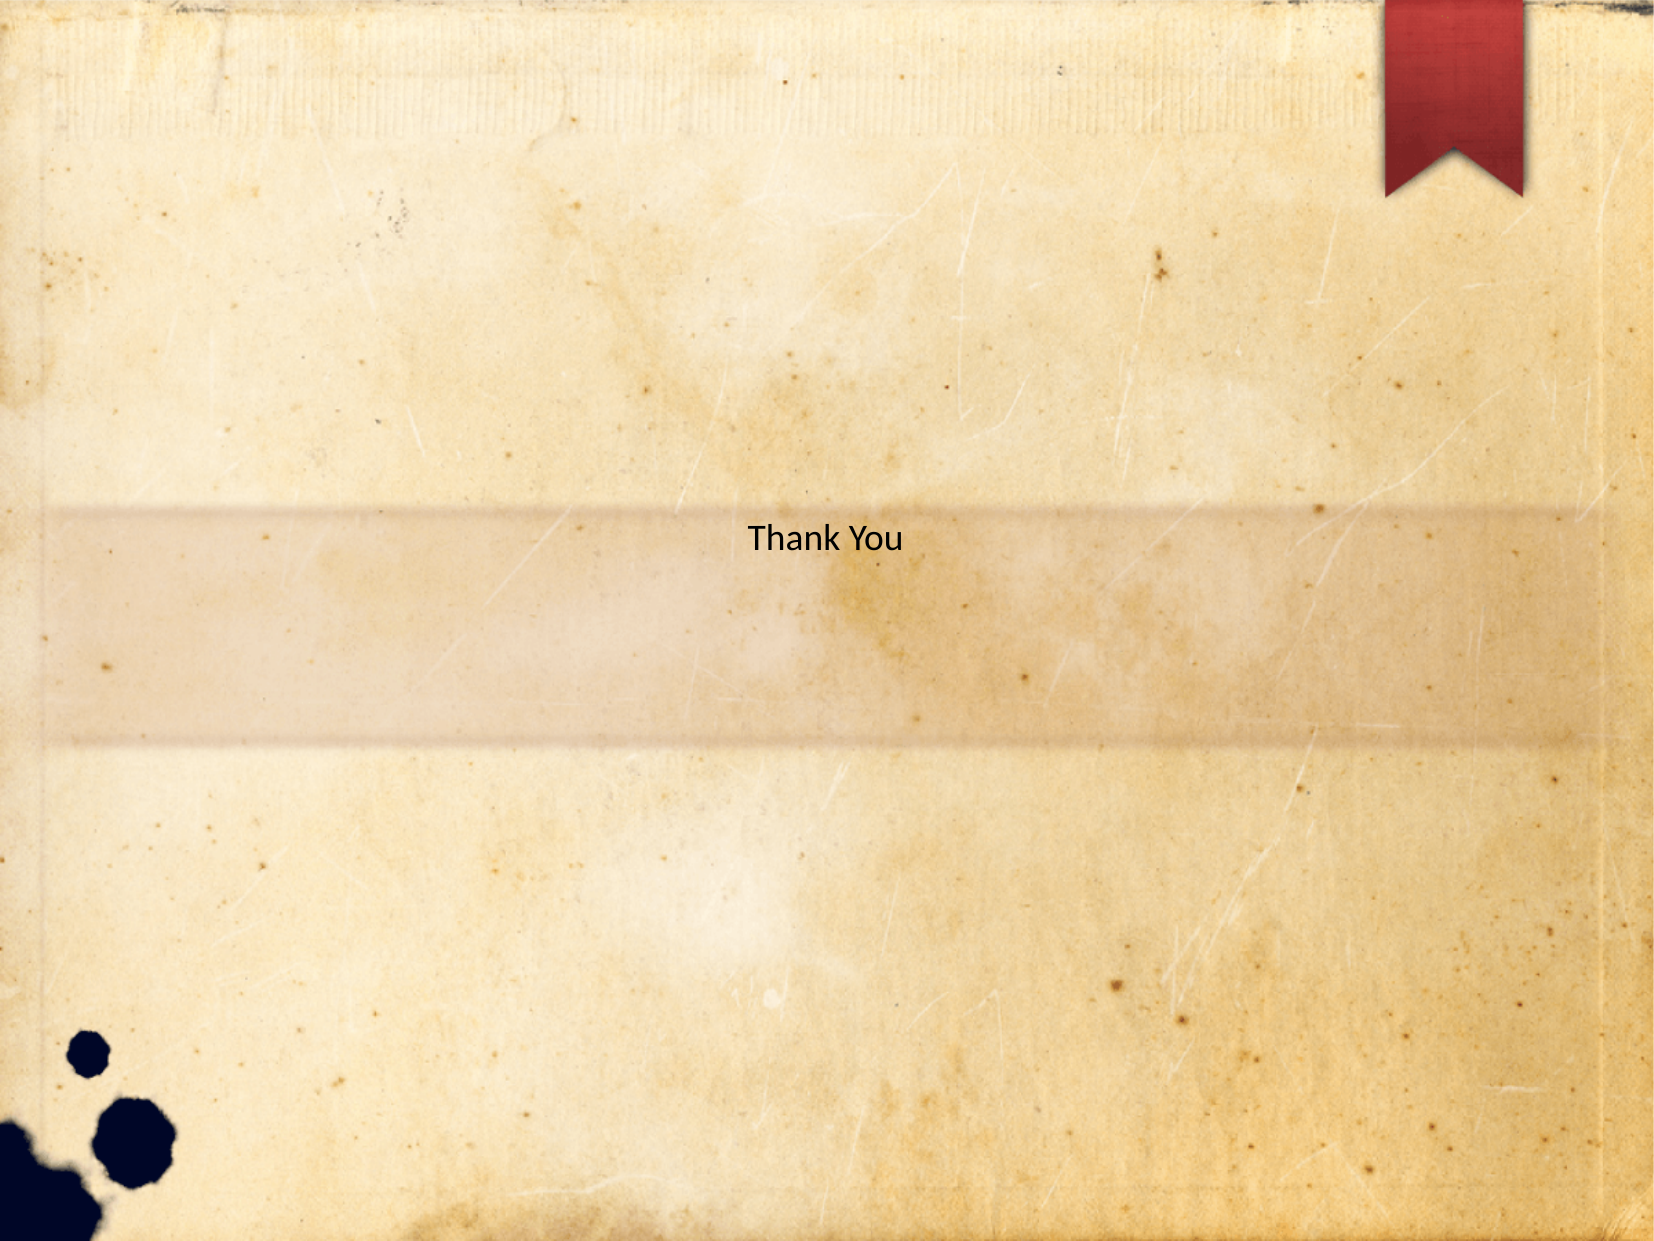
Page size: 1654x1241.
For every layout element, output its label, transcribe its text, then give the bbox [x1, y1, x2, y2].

text_box Thank You [732, 505, 921, 567]
